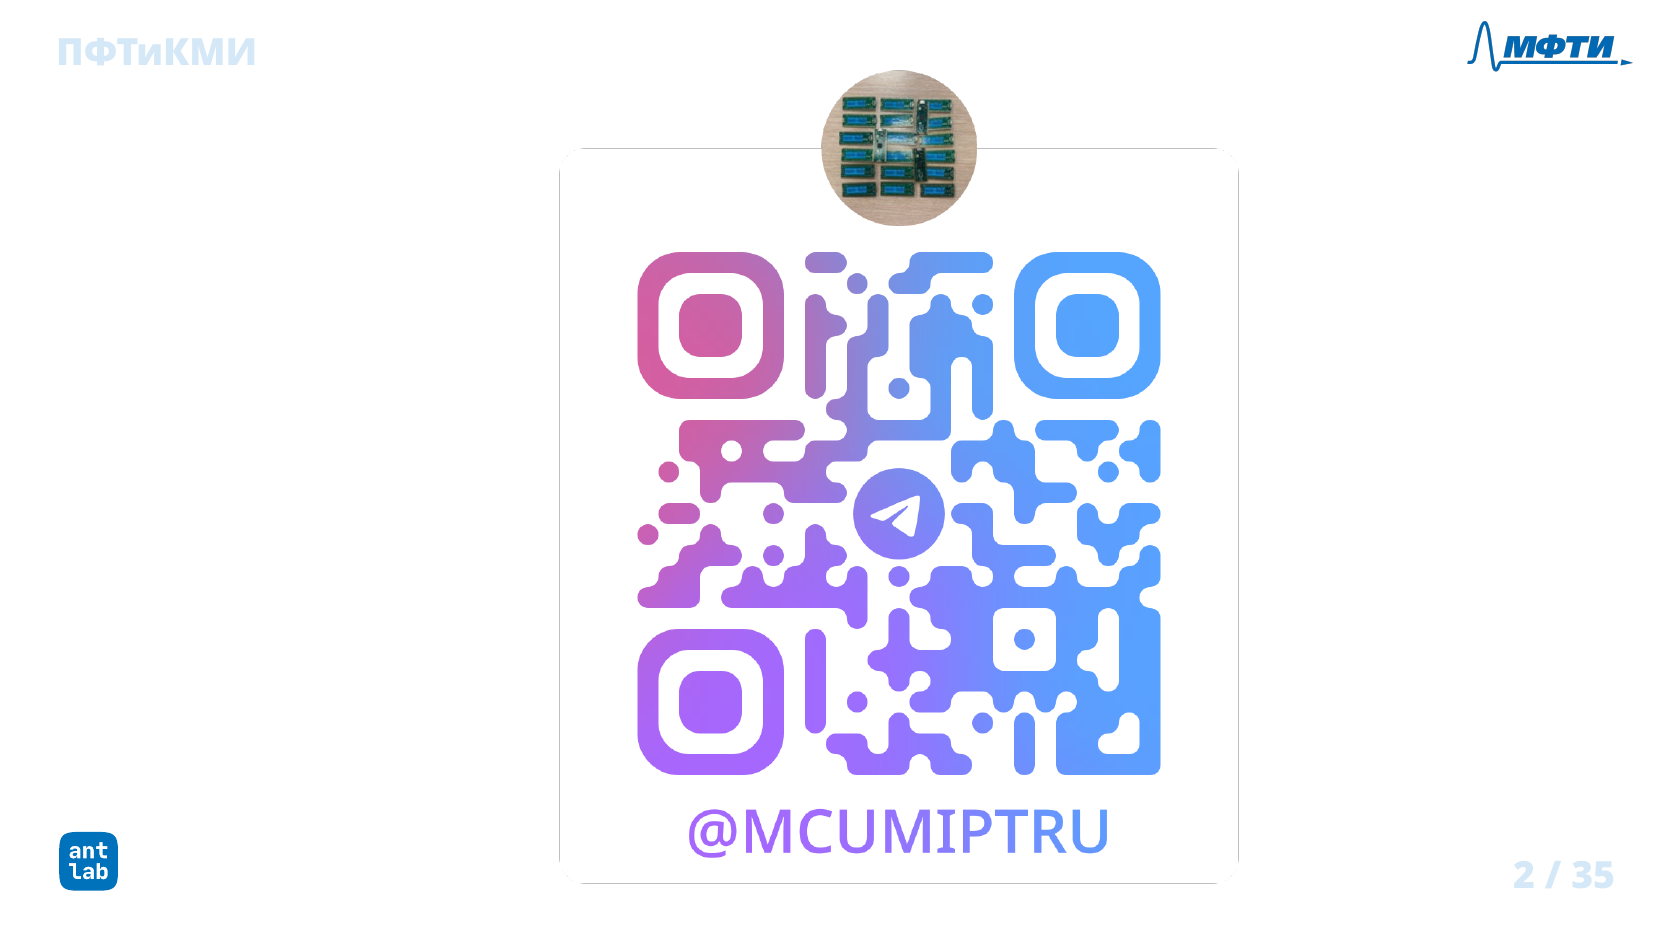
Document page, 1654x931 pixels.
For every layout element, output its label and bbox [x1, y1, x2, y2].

picture [1446, 0, 1654, 93]
picture [557, 68, 1241, 886]
